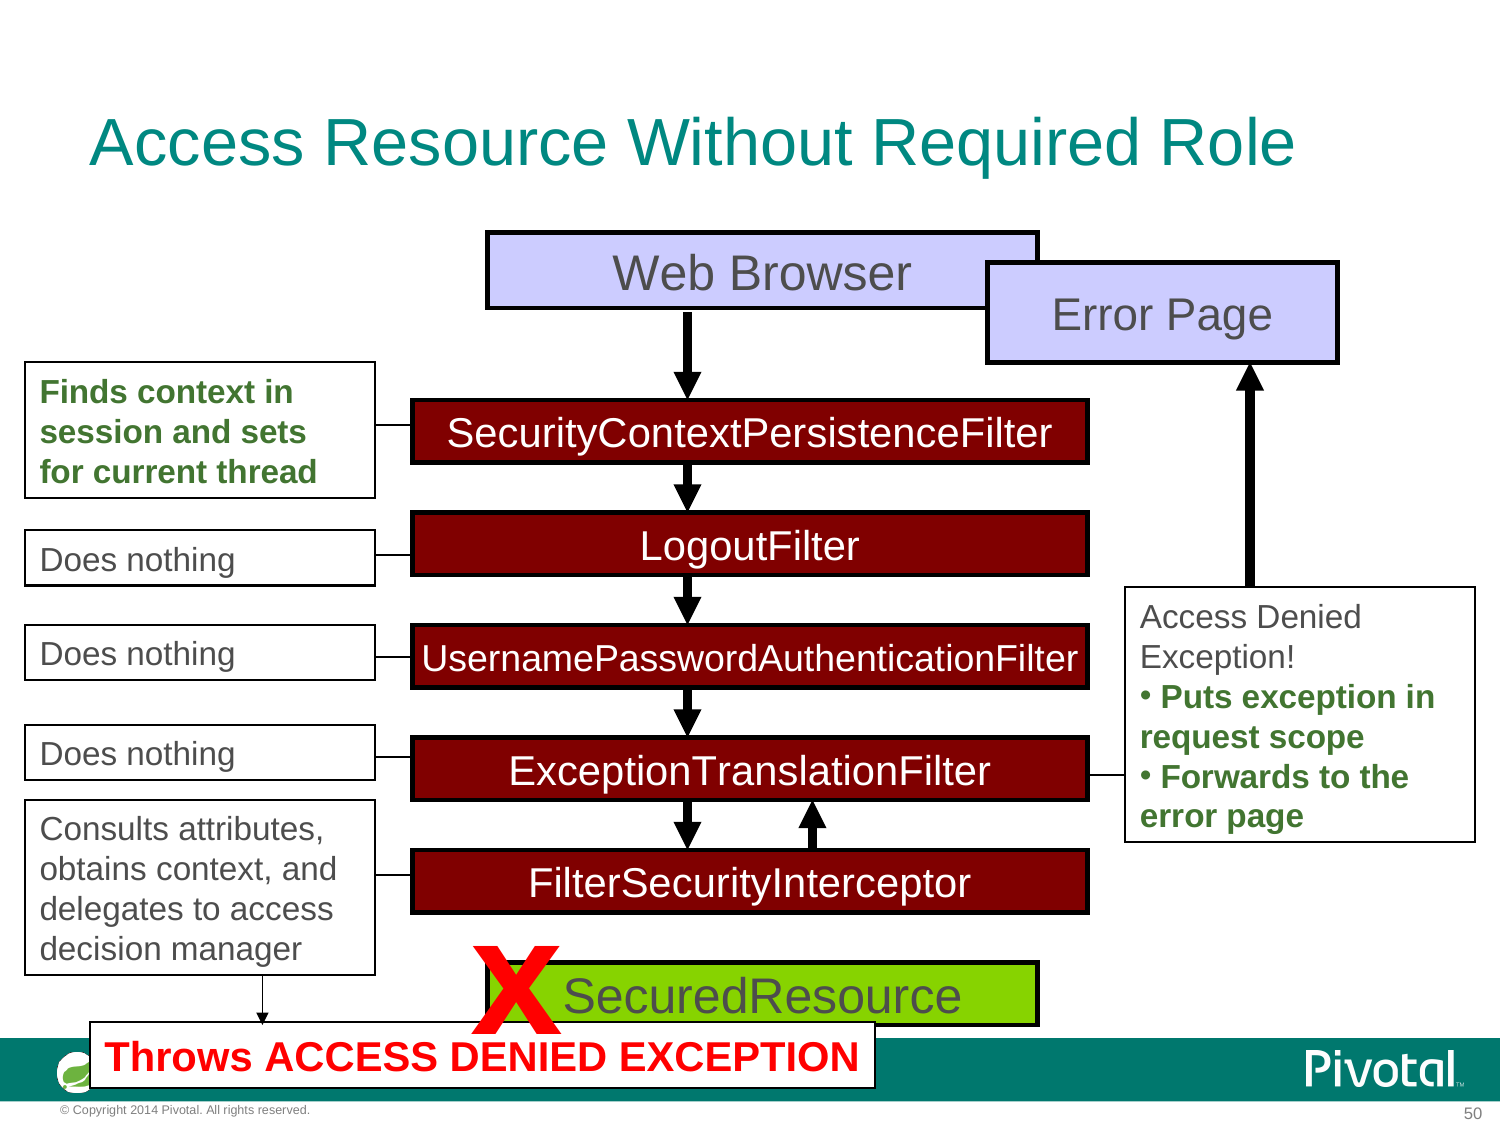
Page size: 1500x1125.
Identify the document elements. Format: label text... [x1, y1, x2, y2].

text_box Web Browser [487, 232, 1038, 309]
text_box UsernamePasswordAuthenticationFilter [412, 624, 1088, 688]
text_box SecurityContextPersistenceFilter [412, 399, 1088, 463]
text_box SecuredResource [578, 962, 1038, 1026]
text_box Finds context in session and sets for current thread [24, 362, 376, 498]
picture [32, 1041, 210, 1103]
title Access Resource Without Required Role [75, 91, 1426, 187]
text_box x [455, 859, 578, 1076]
text_box Access Denied Exception! Puts exception in request scope Forwards to the error page [1124, 587, 1476, 843]
picture [1306, 1050, 1464, 1087]
text_box LogoutFilter [412, 512, 1088, 576]
text_box Throws ACCESS DENIED EXCEPTION [89, 1022, 876, 1088]
text_box Does nothing [24, 724, 376, 781]
text_box FilterSecurityInterceptor [412, 849, 1088, 913]
text_box ExceptionTranslationFilter [412, 737, 1088, 801]
text_box Error Page [987, 262, 1338, 363]
text_box Consults attributes, obtains context, and delegates to access decision manager [24, 799, 376, 976]
text_box Does nothing [24, 624, 376, 681]
text_box Does nothing [24, 530, 376, 586]
